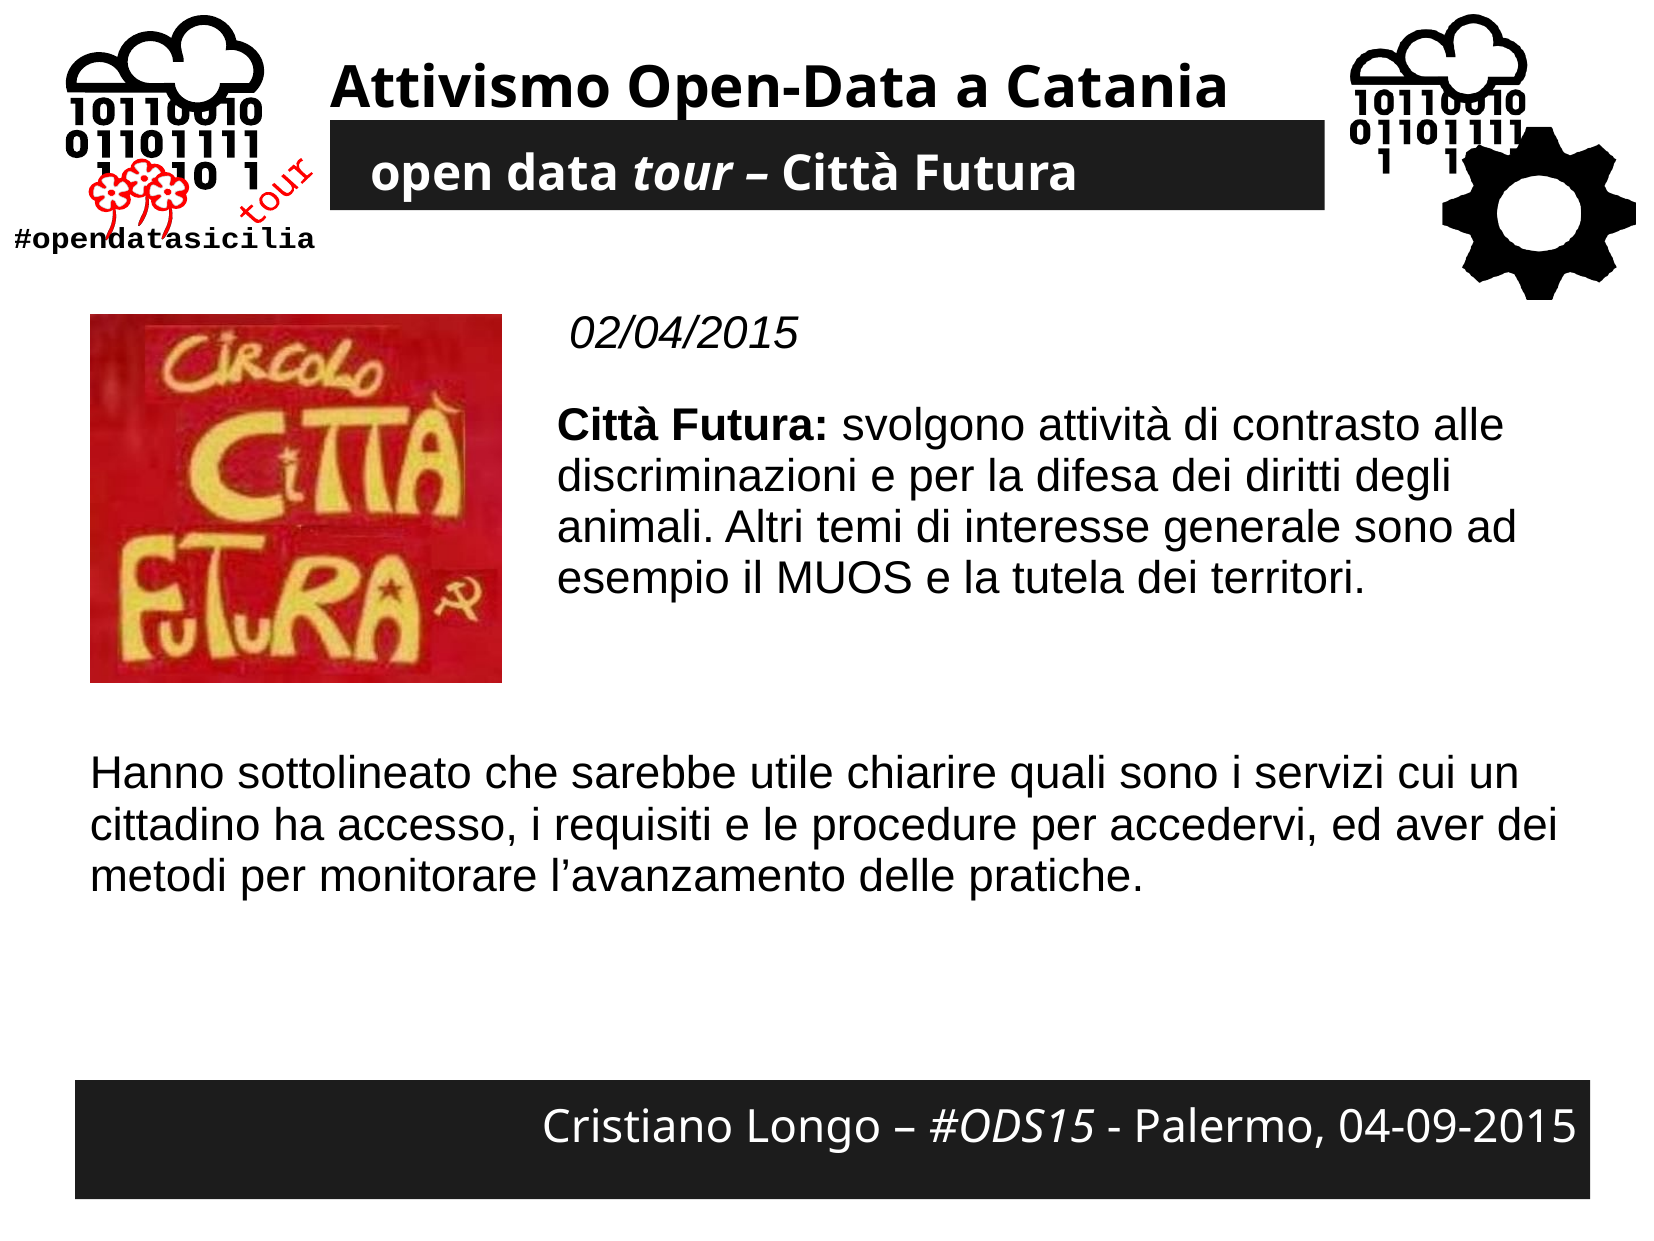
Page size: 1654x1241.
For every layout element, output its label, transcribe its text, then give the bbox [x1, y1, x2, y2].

picture [1350, 14, 1636, 301]
list Cristiano Longo – #ODS15 - Palermo, 04-09-2015 [75, 1080, 1591, 1200]
list open data tour – Città Futura [330, 120, 1325, 211]
text_box Hanno sottolineato che sarebbe utile chiarire quali sono i servizi cui un cittadino ha accesso, i requisiti e le procedure per accedervi, ed aver dei metodi per monitorare l’avanzamento delle pratiche. [75, 740, 1606, 909]
text_box 02/04/2015 [555, 300, 1336, 367]
picture [15, 15, 316, 256]
picture [90, 314, 502, 683]
text_box Città Futura: svolgono attività di contrasto alle discriminazioni e per la difesa dei diritti degli animali. Altri temi di interesse generale sono ad esempio il MUOS e la tutela dei territori. [542, 391, 1606, 612]
list Attivismo Open-Data a Catania [330, 45, 1321, 120]
